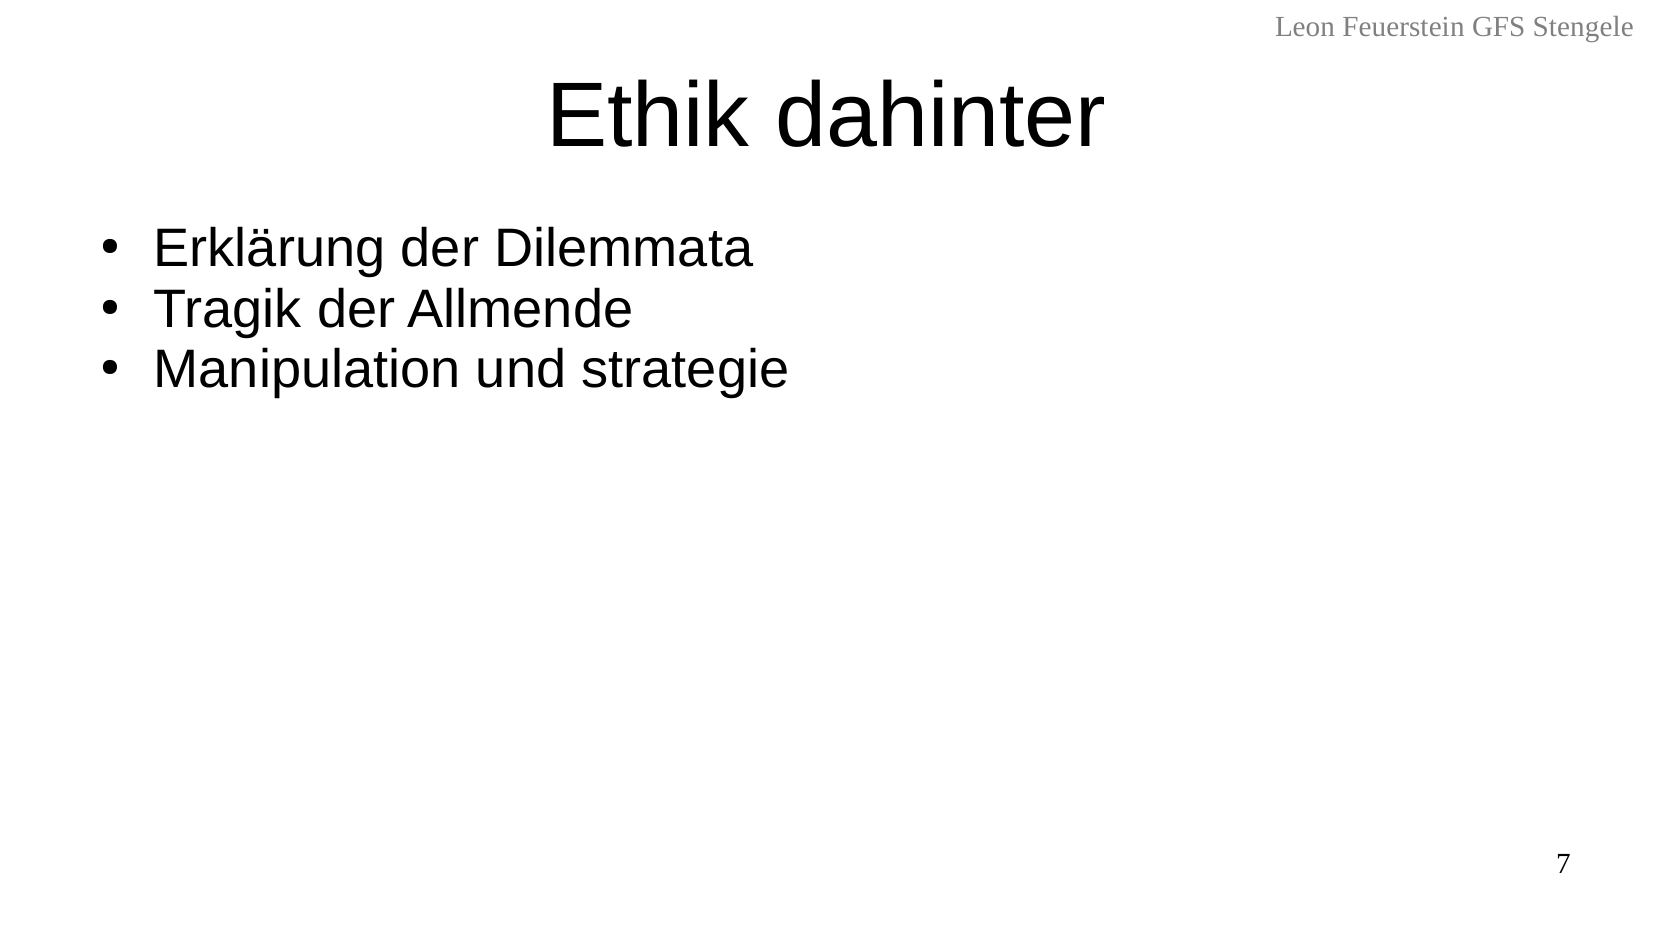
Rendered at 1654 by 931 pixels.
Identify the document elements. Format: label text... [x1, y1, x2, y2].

title Ethik dahinter [82, 37, 1571, 193]
list Erklärung der Dilemmata Tragik der Allmende Manipulation und strategie [82, 217, 1571, 758]
